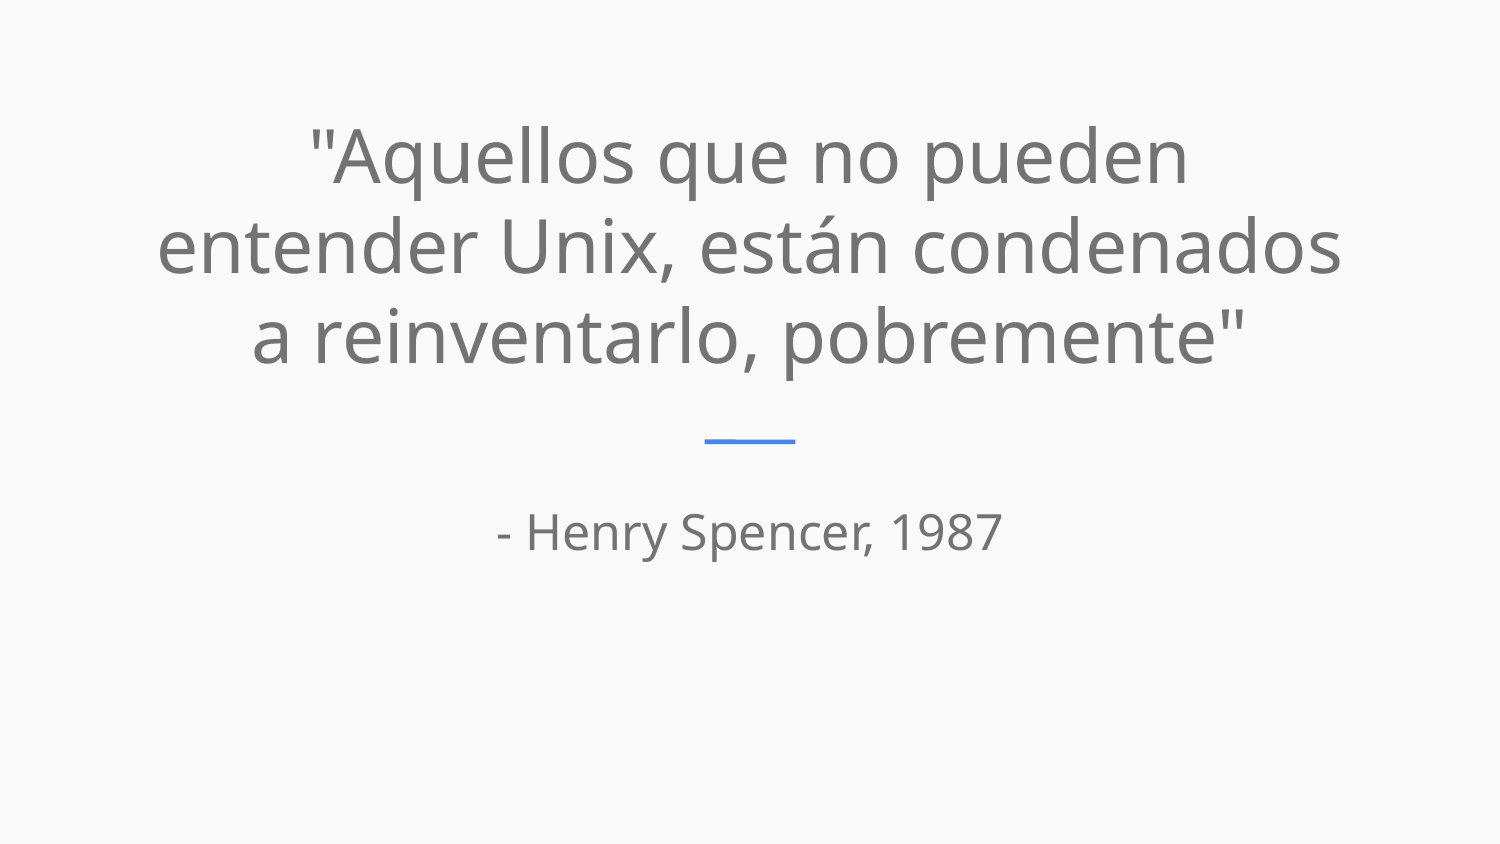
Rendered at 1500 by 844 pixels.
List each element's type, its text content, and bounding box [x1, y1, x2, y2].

title "Aquellos que no pueden entender Unix, están condenados a reinventarlo, pobremente" [126, 88, 1374, 398]
list - Henry Spencer, 1987 [126, 485, 1374, 571]
